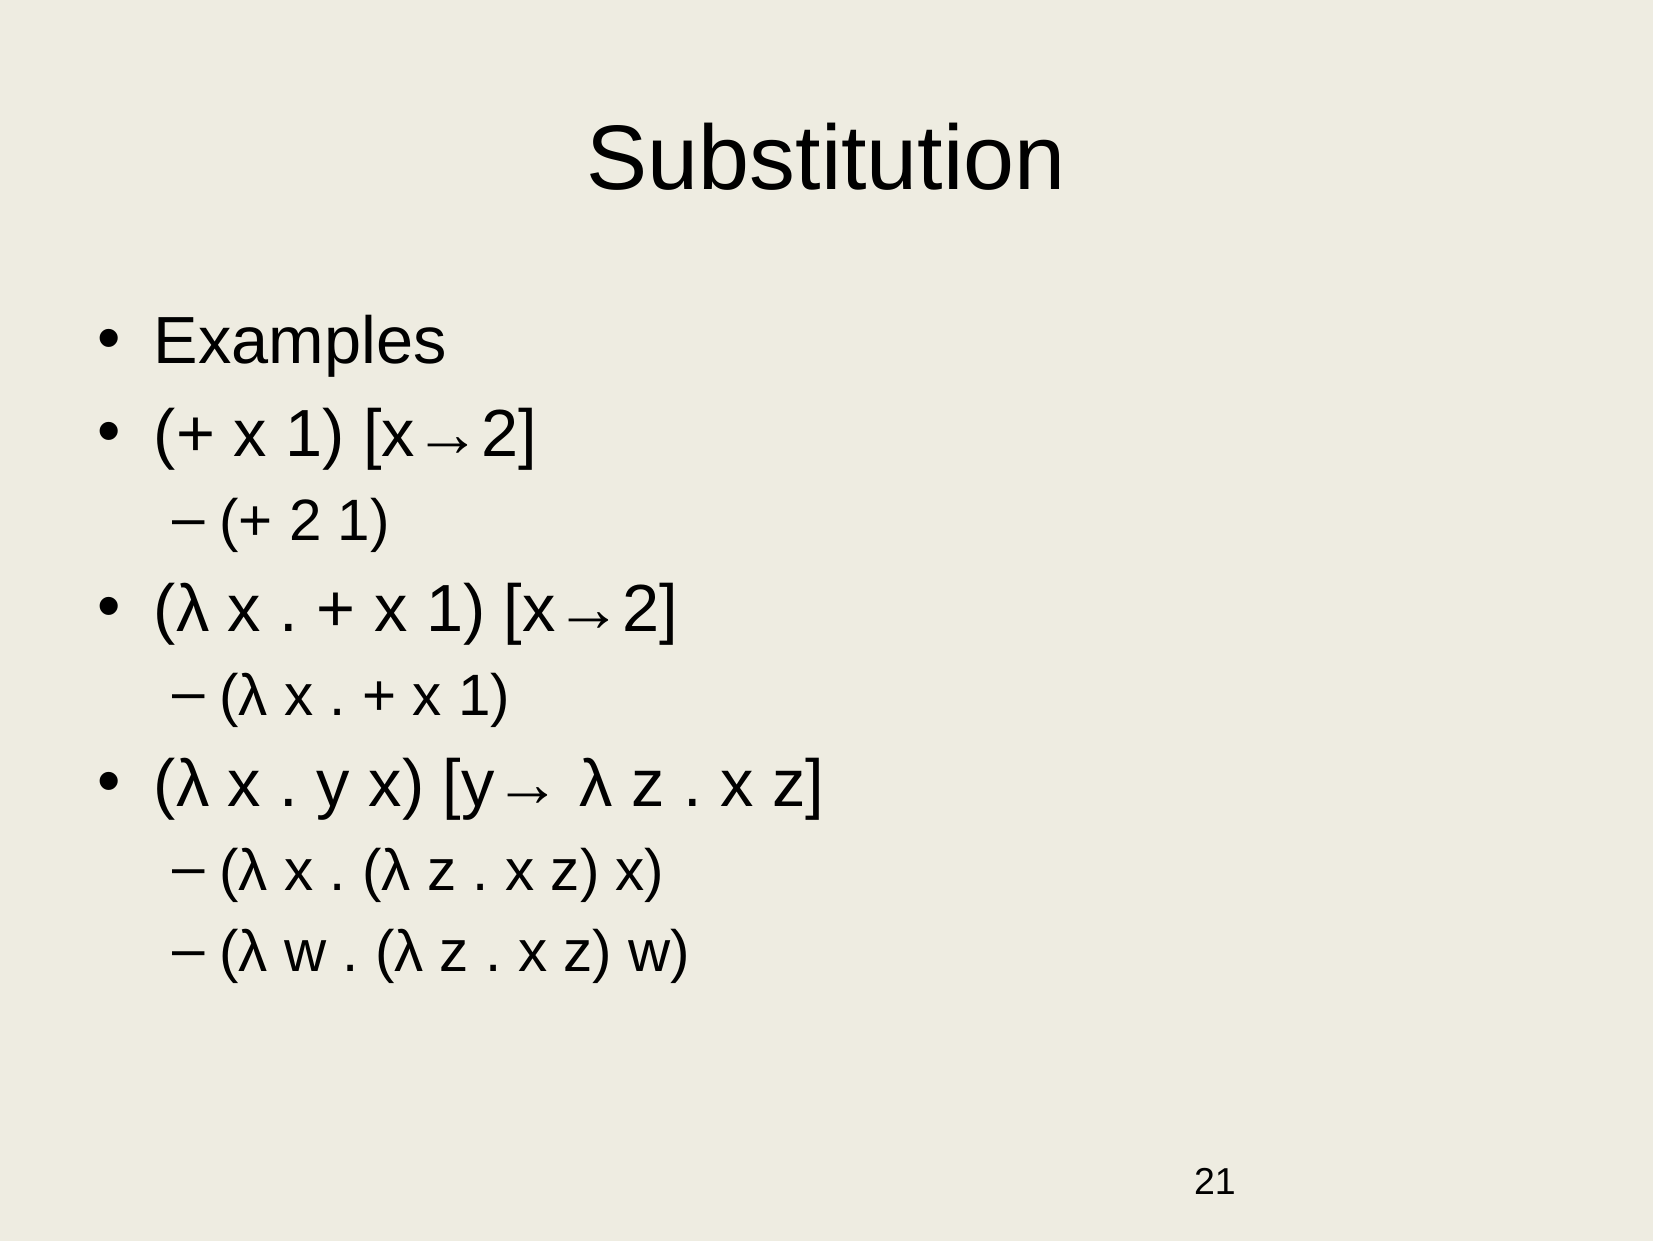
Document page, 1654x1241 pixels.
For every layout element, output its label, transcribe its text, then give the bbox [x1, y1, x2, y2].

list Examples (+ x 1) [x→2] (+ 2 1) (λ x . + x 1) [x→2] (λ x . + x 1) (λ x . y x) [y→ λ z . x z] (λ x . (λ z . x z) x) (λ w . (λ z . x z) w) [82, 289, 1571, 1109]
slide_number <number> [1179, 1149, 1565, 1216]
title Substitution [82, 49, 1571, 257]
